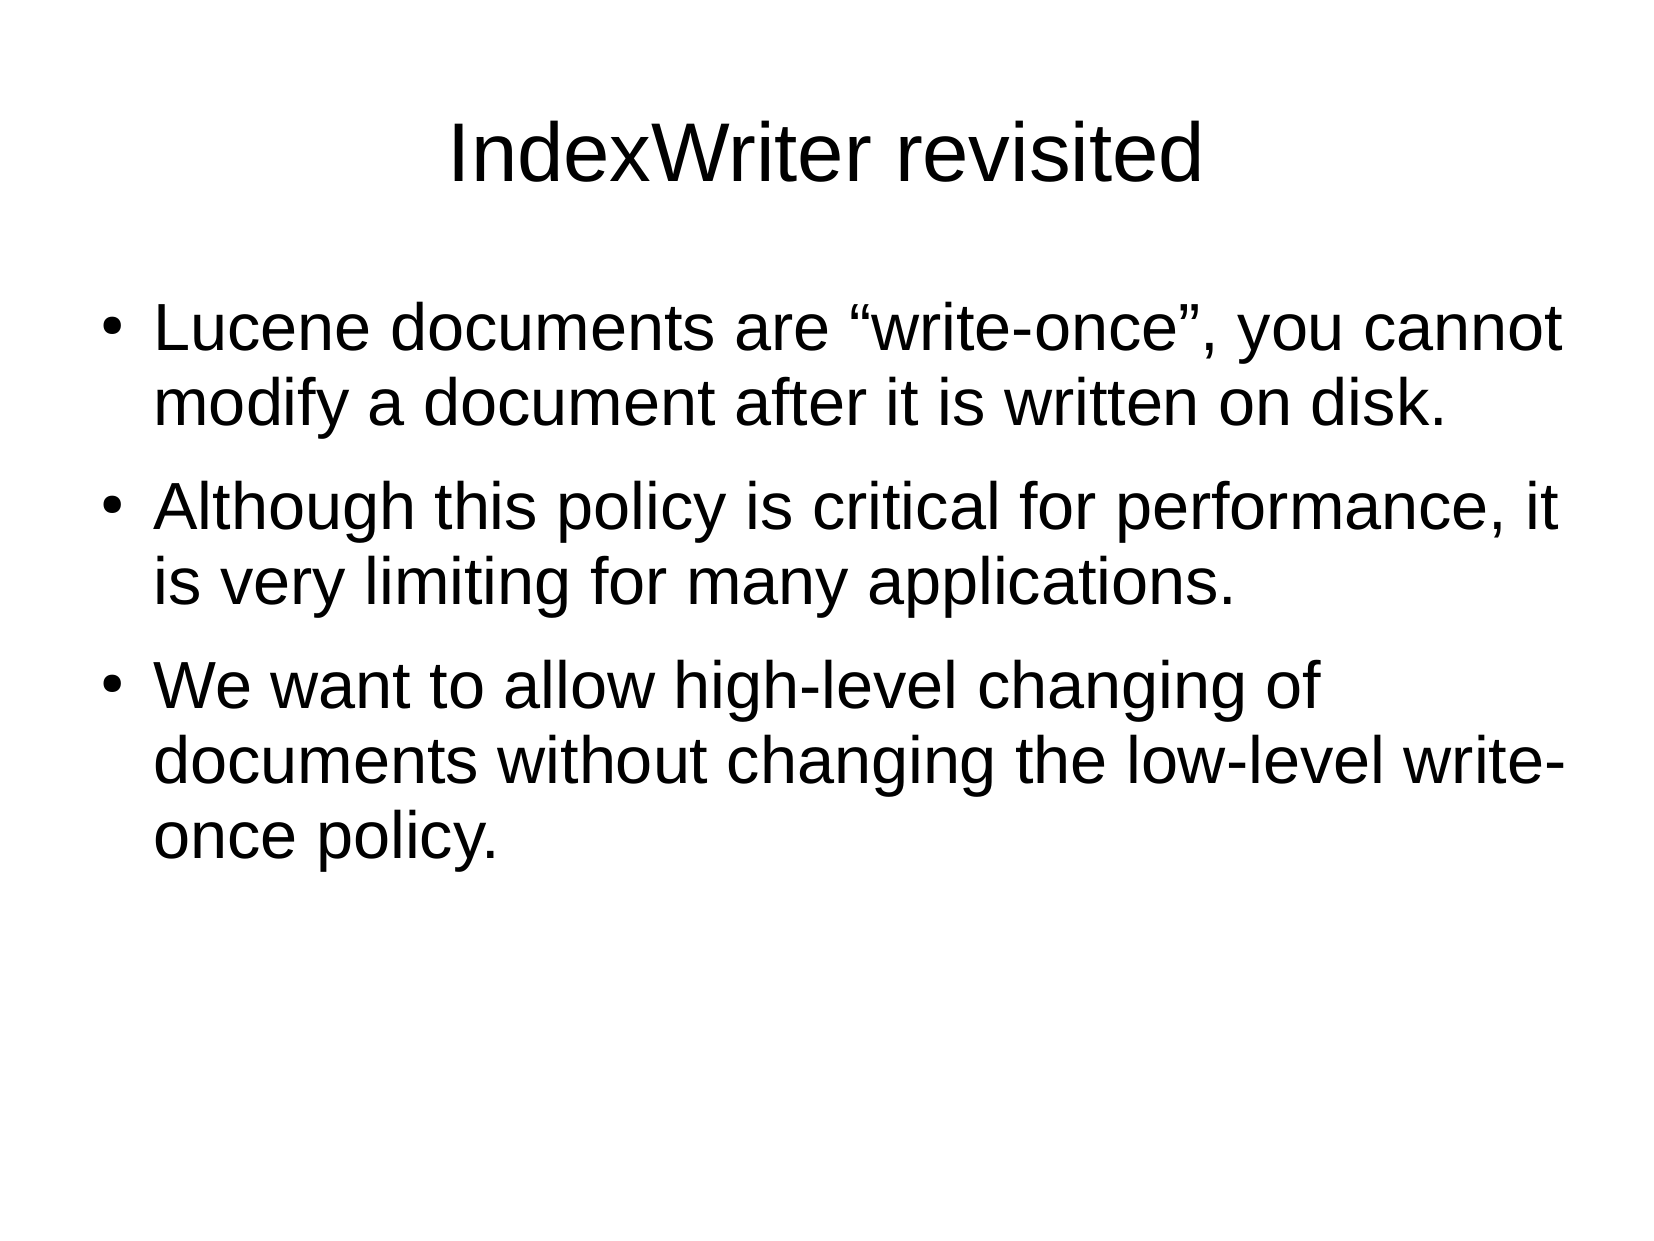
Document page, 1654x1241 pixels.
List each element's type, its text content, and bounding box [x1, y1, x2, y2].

title IndexWriter revisited [82, 49, 1571, 257]
list Lucene documents are “write-once”, you cannot modify a document after it is written on disk. Although this policy is critical for performance, it is very limiting for many applications. We want to allow high-level changing of documents without changing the low-level write-once policy. [82, 290, 1571, 1010]
